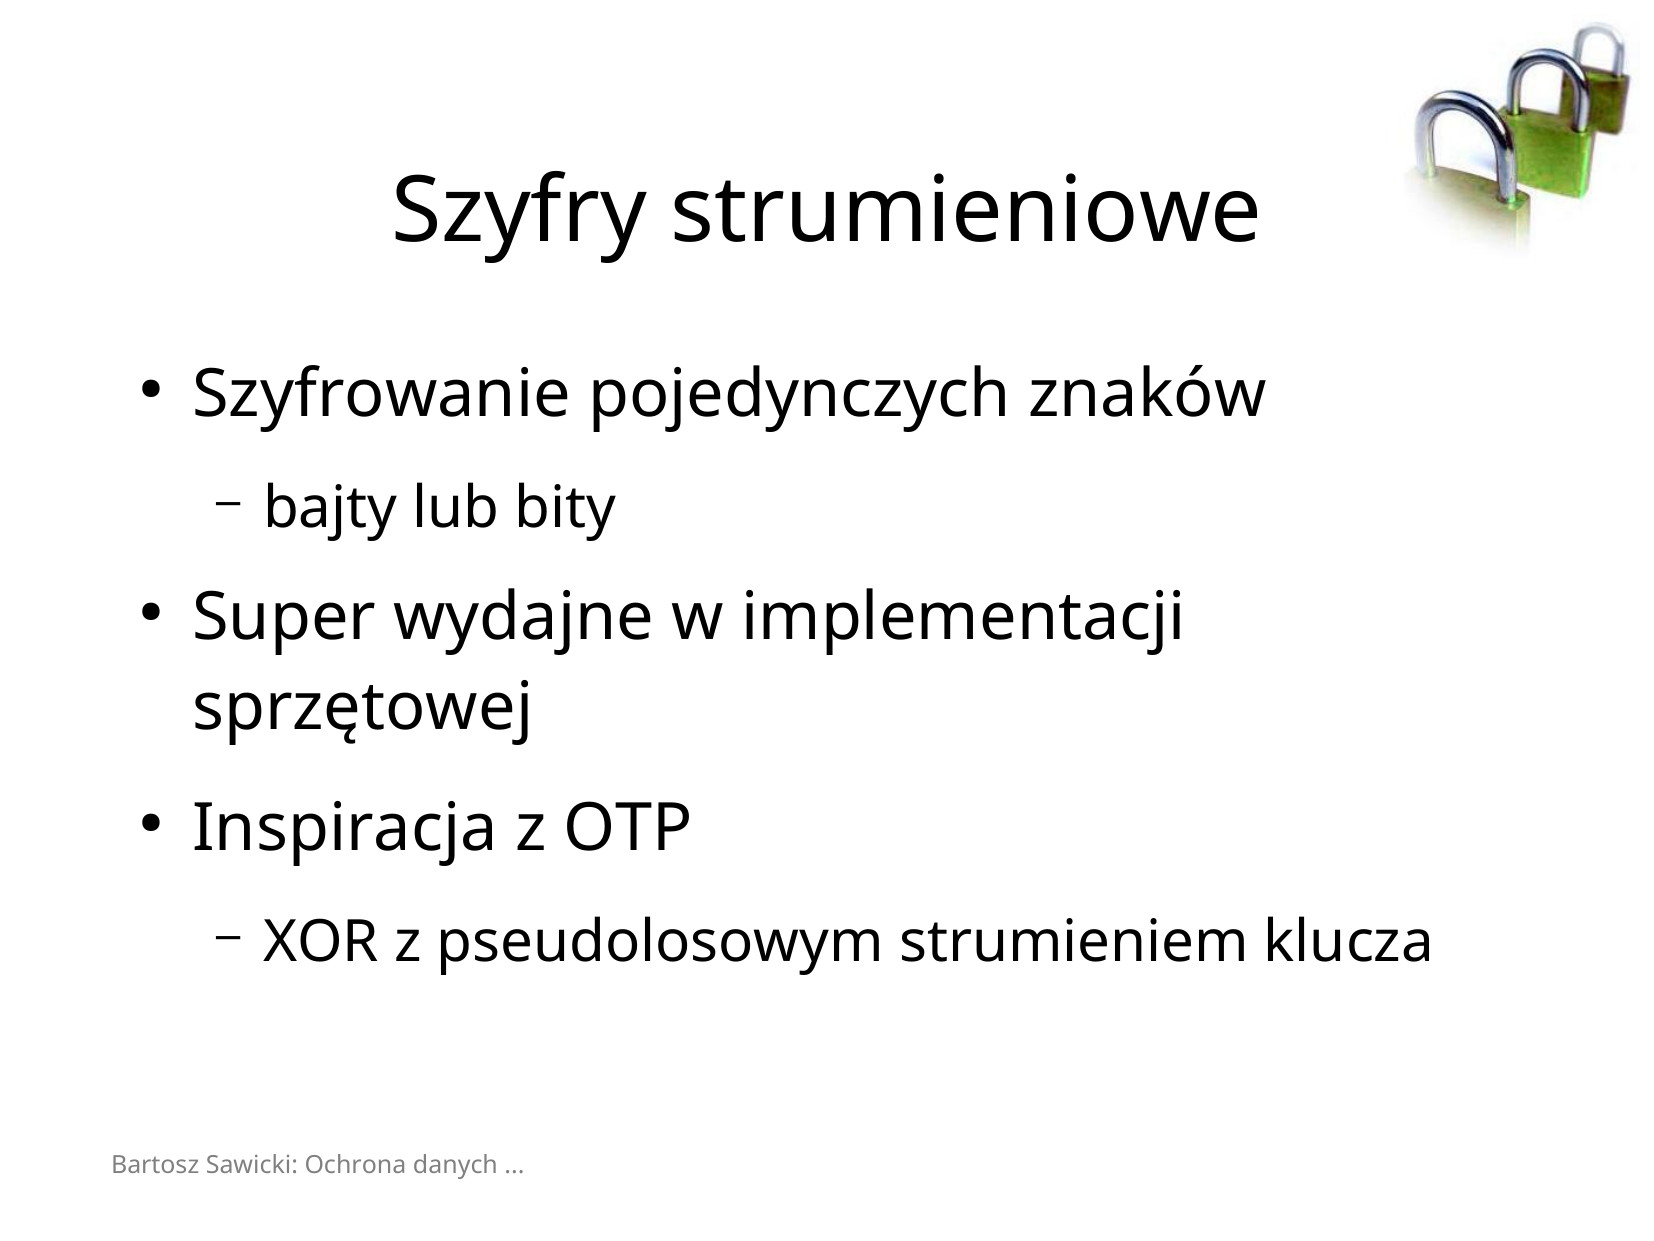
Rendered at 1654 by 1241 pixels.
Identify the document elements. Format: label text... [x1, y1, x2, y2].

list Szyfrowanie pojedynczych znaków bajty lub bity Super wydajne w implementacji sprzętowej Inspiracja z OTP XOR z pseudolosowym strumieniem klucza [121, 344, 1534, 1127]
title Szyfry strumieniowe [121, 102, 1534, 311]
picture [1385, 14, 1640, 266]
